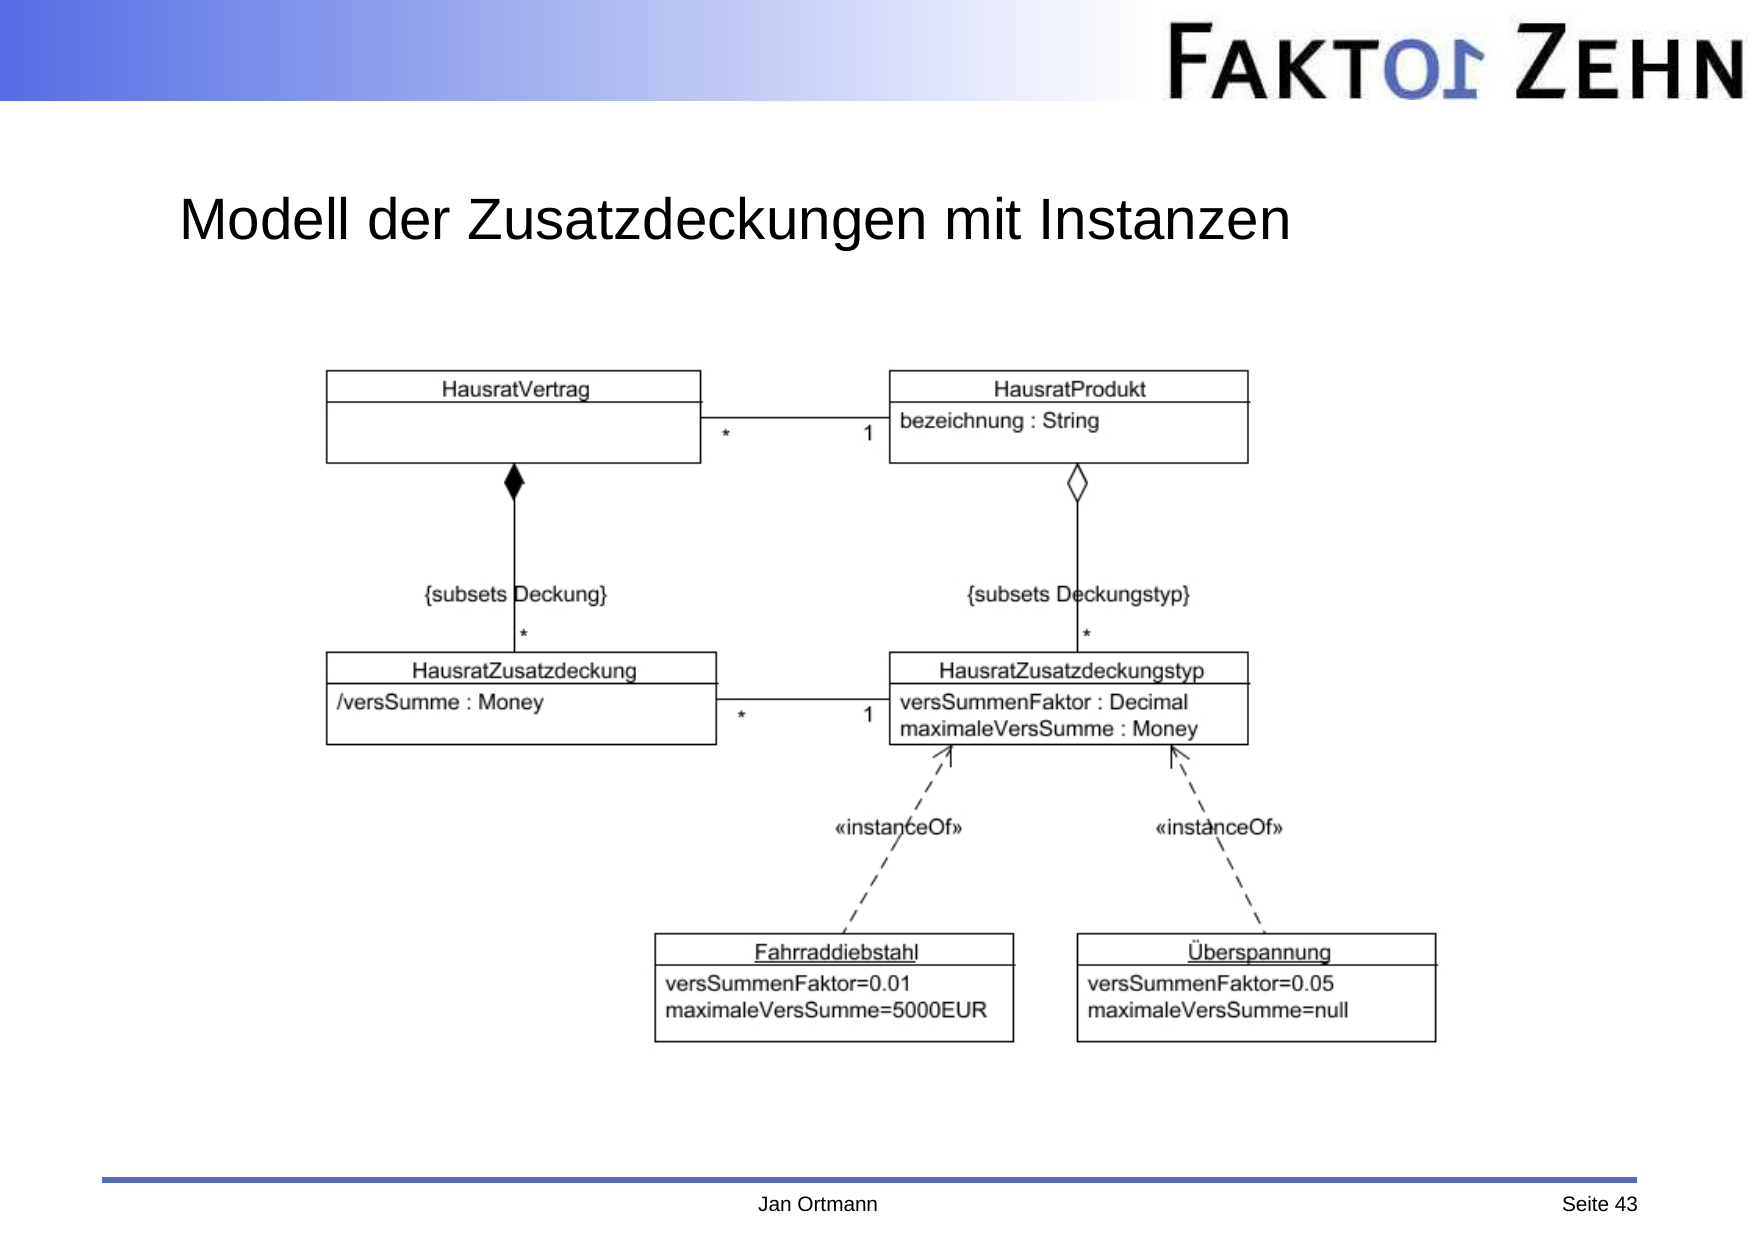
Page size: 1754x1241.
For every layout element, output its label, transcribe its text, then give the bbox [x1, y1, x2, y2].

title Modell der Zusatzdeckungen mit Instanzen [179, 142, 1576, 296]
picture [295, 339, 1468, 1074]
picture [1162, 7, 1752, 100]
